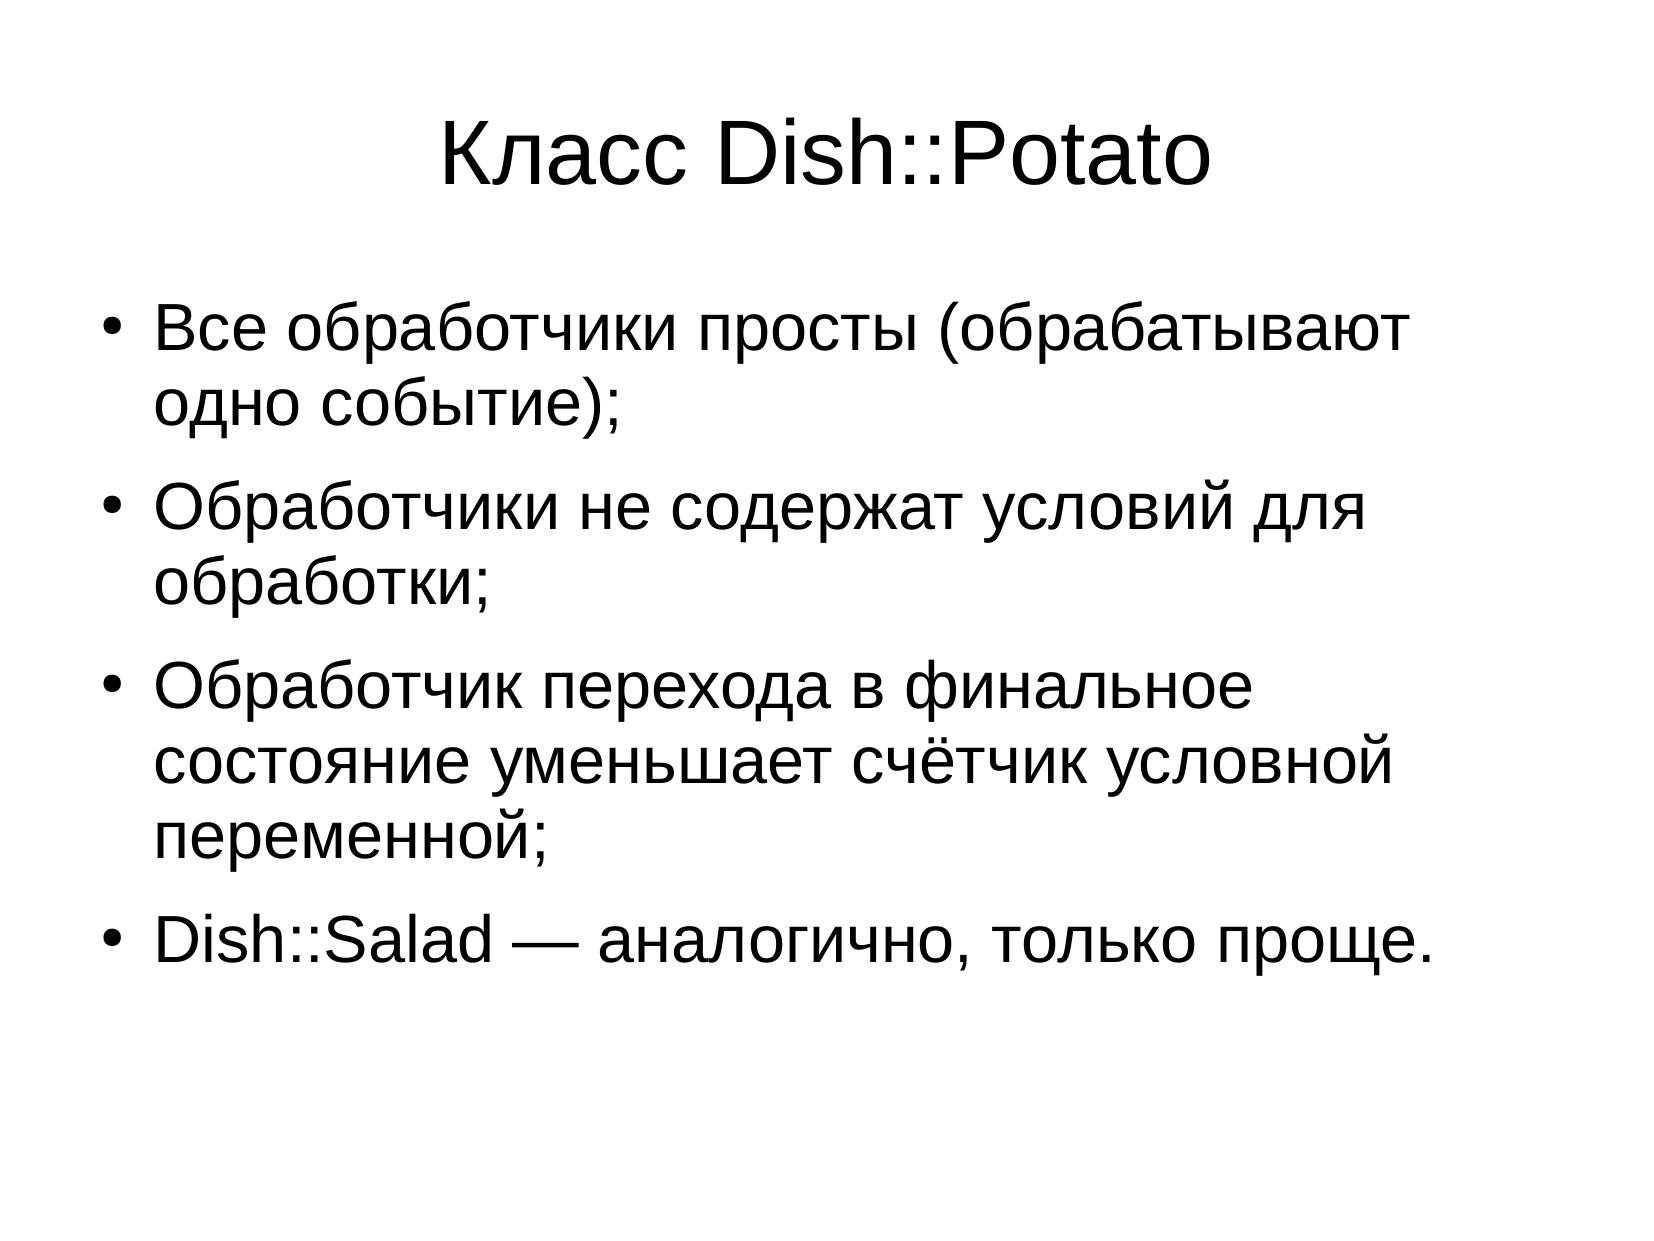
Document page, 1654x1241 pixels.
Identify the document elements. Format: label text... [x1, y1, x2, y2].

title Класс Dish::Potato [82, 49, 1571, 257]
list Все обработчики просты (обрабатывают одно событие); Обработчики не содержат условий для обработки; Обработчик перехода в финальное состояние уменьшает счётчик условной переменной; Dish::Salad — аналогично, только проще. [82, 290, 1571, 1010]
